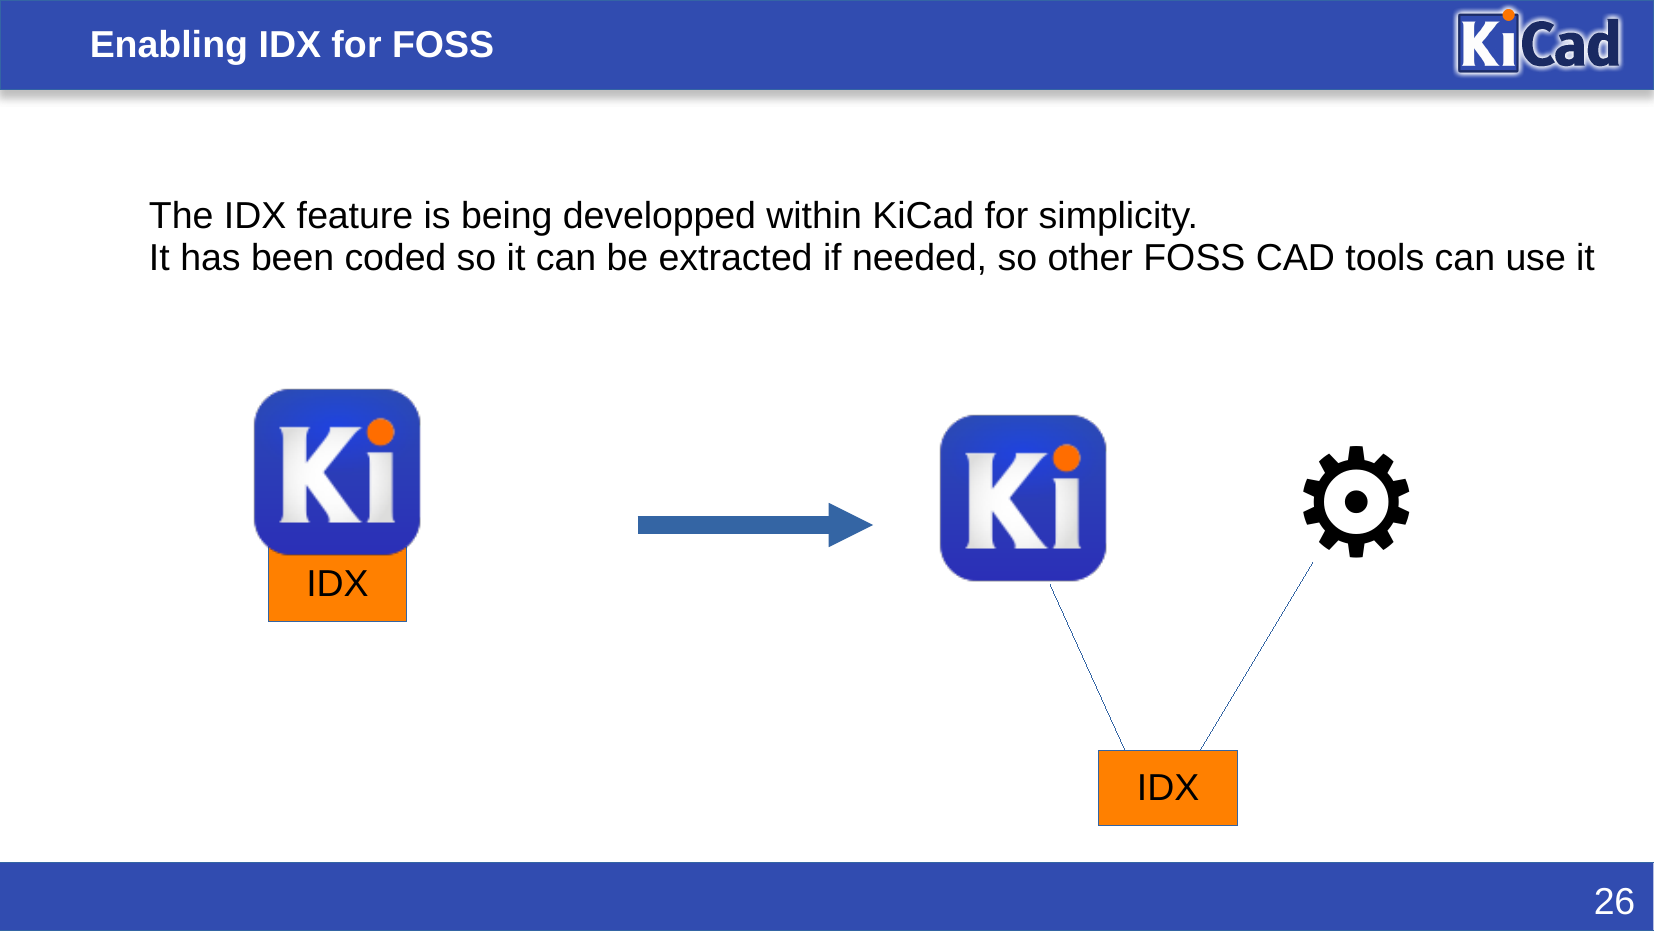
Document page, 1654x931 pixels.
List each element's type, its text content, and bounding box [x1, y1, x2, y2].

text_box IDX [268, 559, 407, 622]
picture [251, 386, 424, 559]
picture [937, 412, 1110, 585]
text_box <number> [1387, 873, 1651, 931]
text_box The IDX feature is being developped within KiCad for simplicity. It has been coded so it can be extracted if needed, so other FOSS CAD tools can use it [134, 187, 1613, 287]
text_box Enabling IDX for FOSS [0, 0, 1412, 90]
text_box [1162, 90, 1651, 226]
text_box [0, 862, 1654, 931]
picture [1412, 0, 1654, 92]
text_box ⚙️ [1275, 412, 1492, 595]
text_box IDX [1098, 750, 1238, 826]
